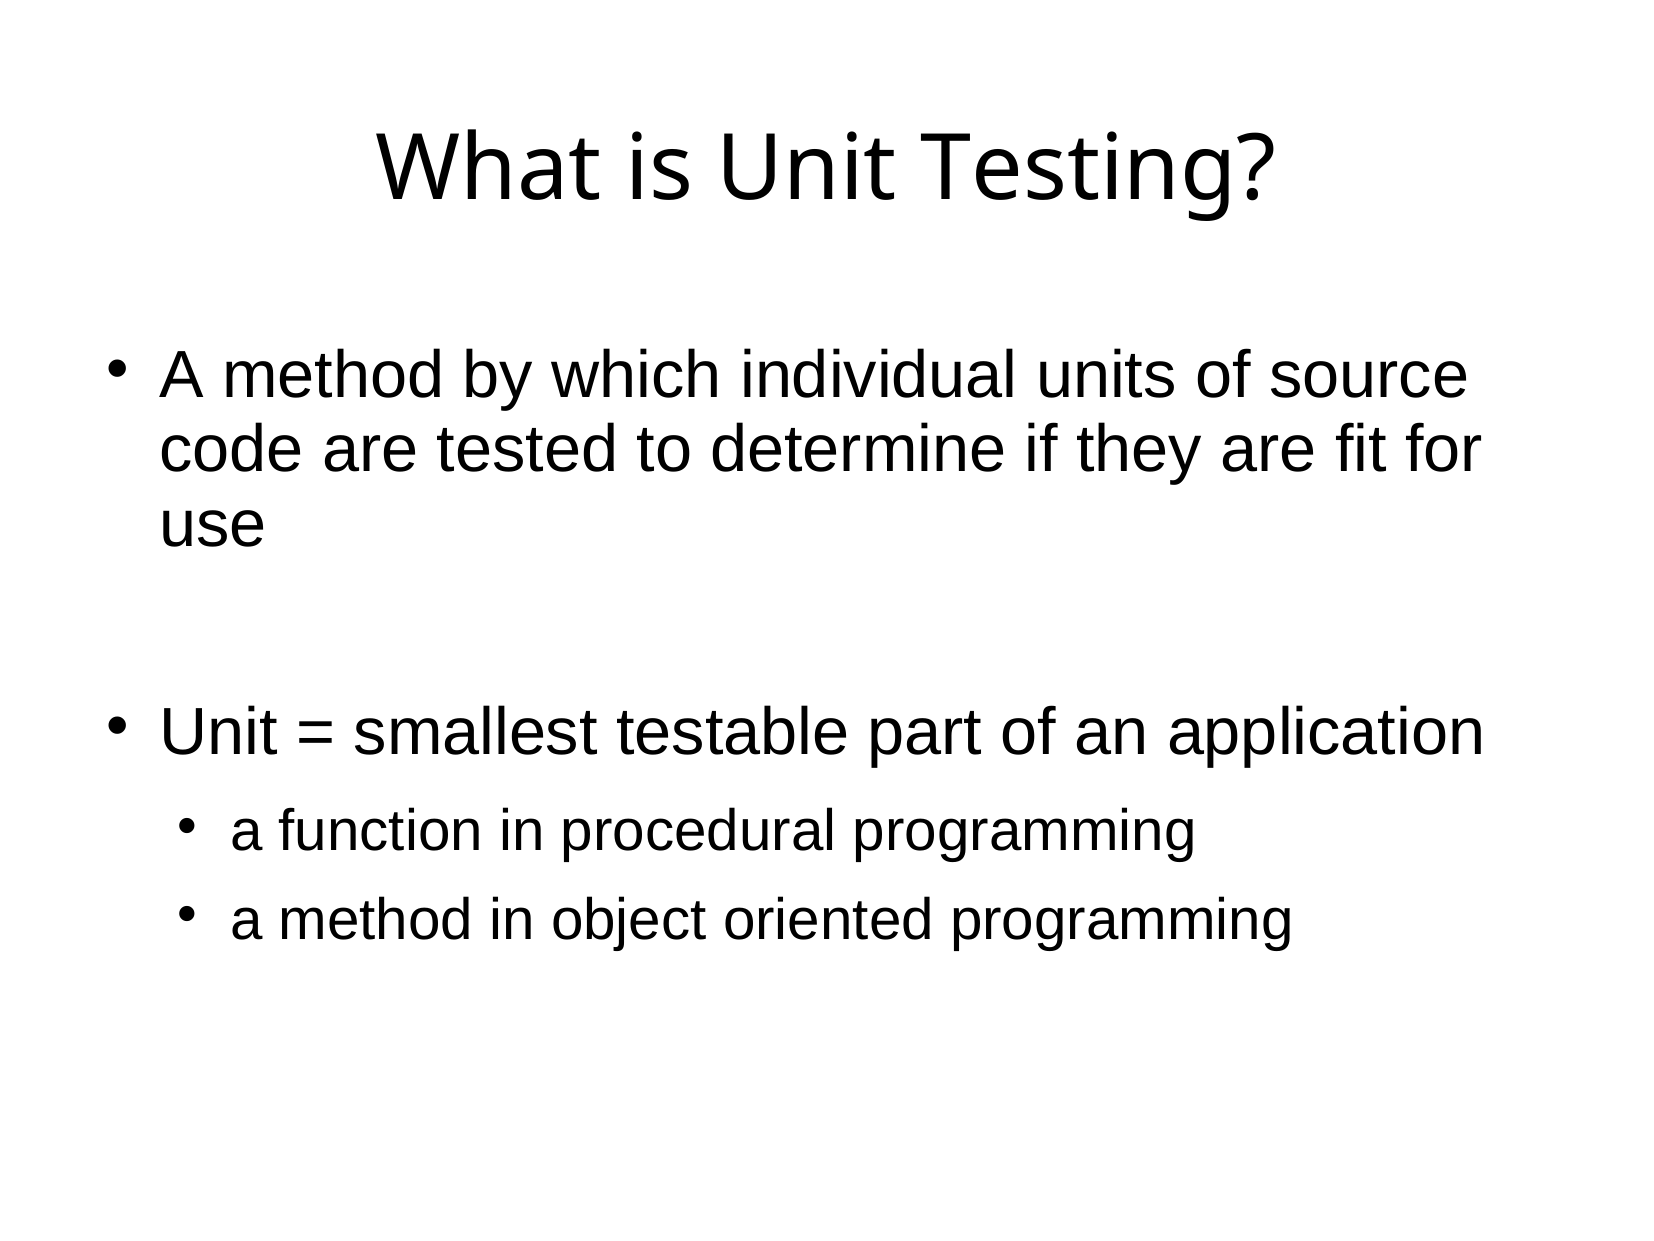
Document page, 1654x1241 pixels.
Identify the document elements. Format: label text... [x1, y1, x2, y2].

list A method by which individual units of source code are tested to determine if they are fit for use Unit = smallest testable part of an application a function in procedural programming a method in object oriented programming [88, 333, 1577, 1152]
title What is Unit Testing? [82, 49, 1571, 257]
